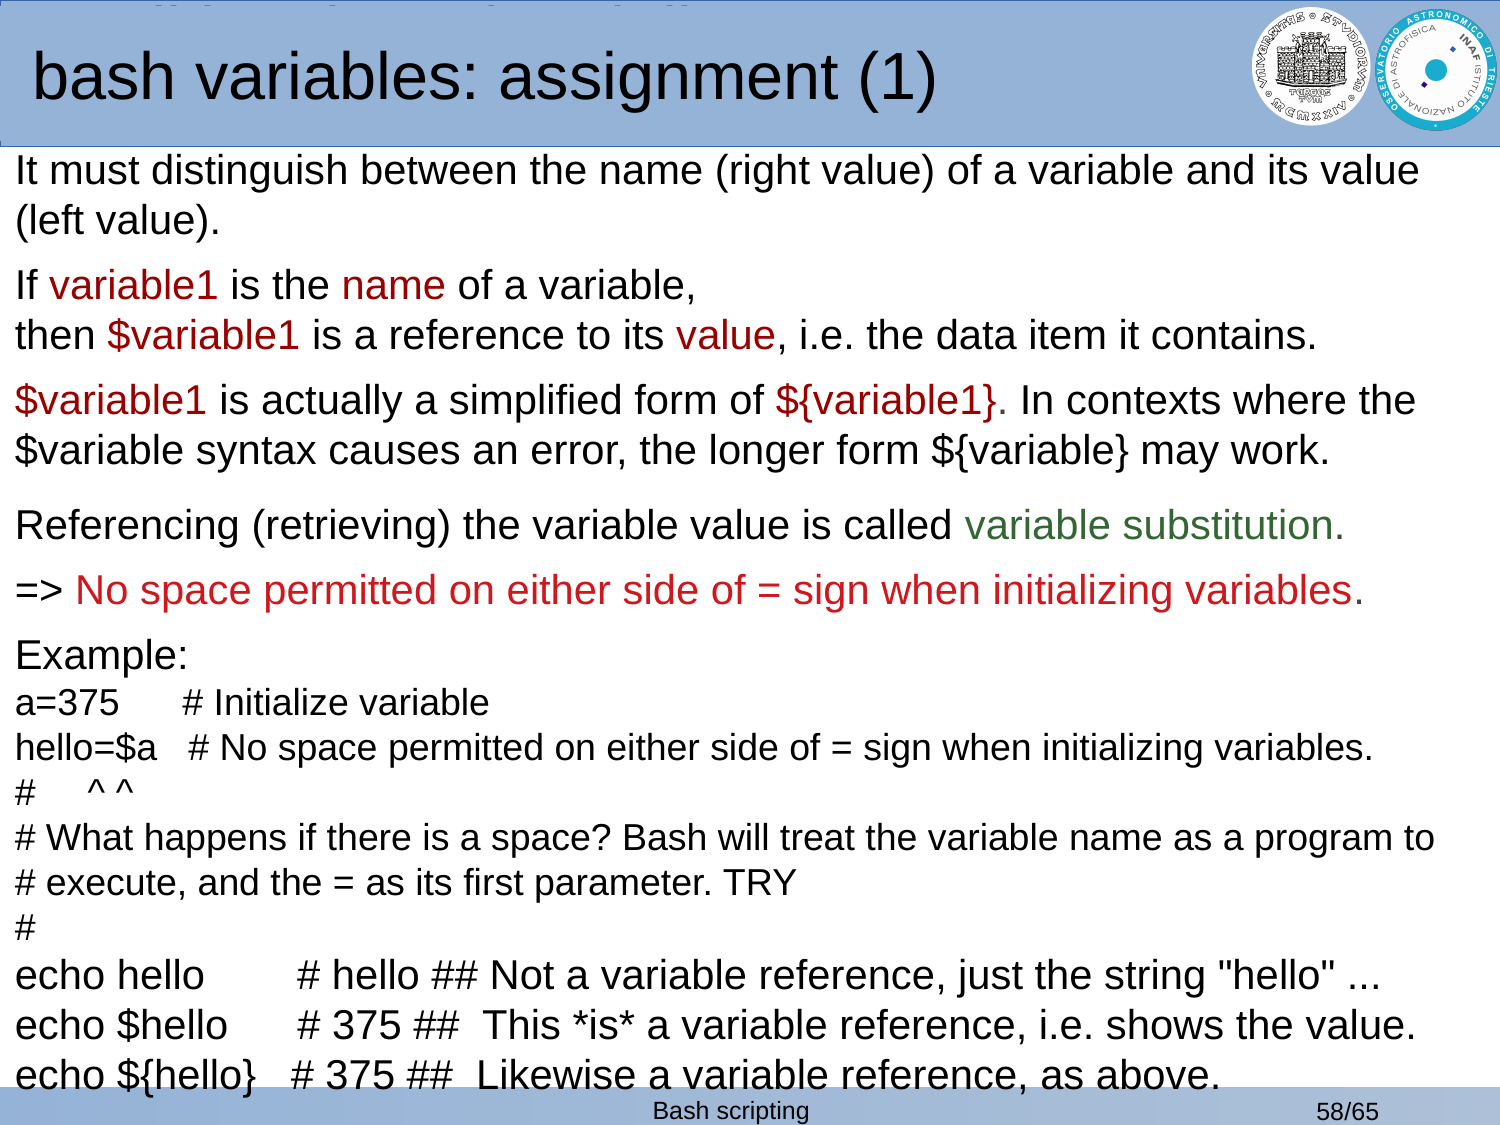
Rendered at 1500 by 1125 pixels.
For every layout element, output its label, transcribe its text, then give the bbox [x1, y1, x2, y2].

title Traditional service delivery [0, 0, 1500, 135]
text_box bash variables: assignment (1) [0, 5, 1232, 141]
list It must distinguish between the name (right value) of a variable and its value (left value). If variable1 is the name of a variable, then $variable1 is a reference to its value, i.e. the data item it contains. $variable1 is actually a simplified form of ${variable1}. In contexts where the $variable syntax causes an error, the longer form ${variable} may work. Referencing (retrieving) the variable value is called variable substitution. => No space permitted on either side of = sign when initializing variables. Example: a=375 # Initialize variable hello=$a # No space permitted on either side of = sign when initializing variables. # ^ ^ # What happens if there is a space? Bash will treat the variable name as a program to # execute, and the = as its first parameter. TRY # echo hello # hello ## Not a variable reference, just the string "hello" ... echo $hello # 375 ## This *is* a variable reference, i.e. shows the value. echo ${hello} # 375 ## Likewise a variable reference, as above. [0, 135, 1500, 1081]
